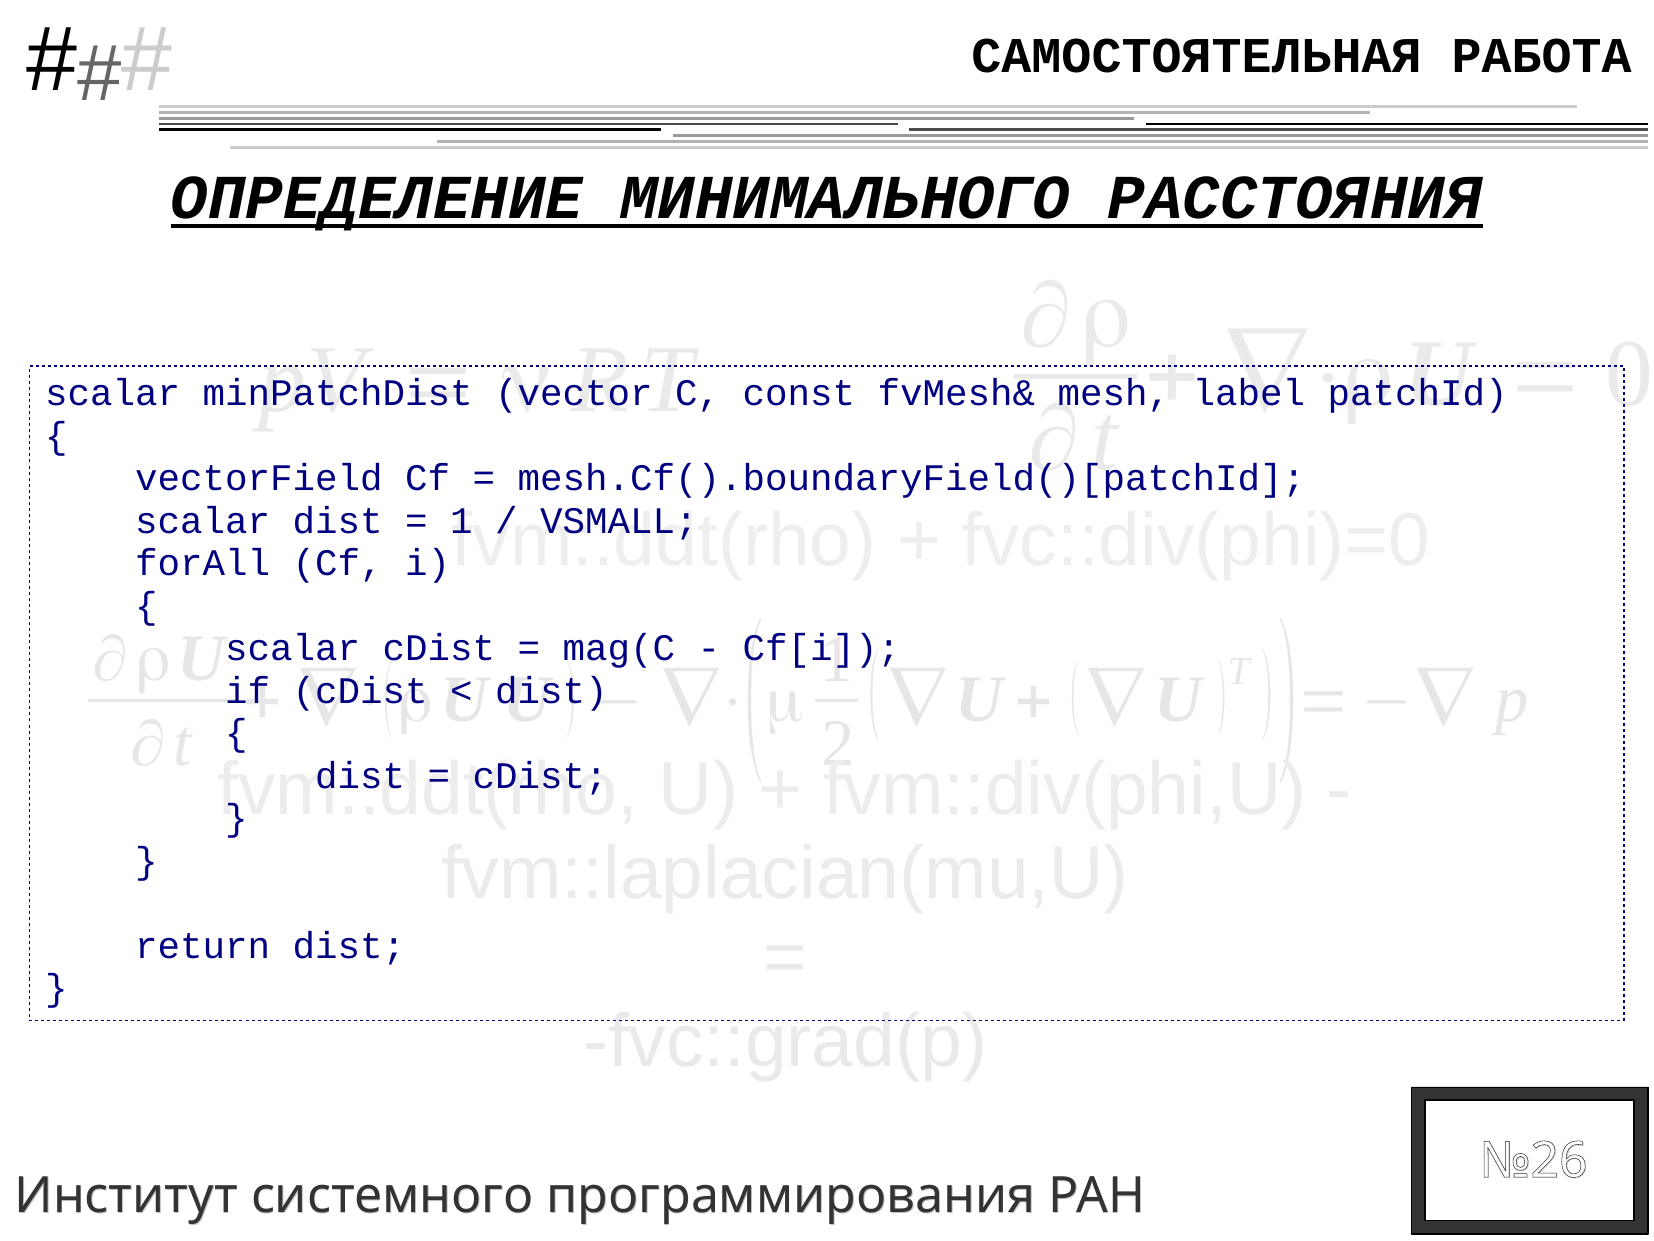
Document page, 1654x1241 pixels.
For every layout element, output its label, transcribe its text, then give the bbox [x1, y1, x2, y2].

title ОПРЕДЕЛЕНИЕ МИНИМАЛЬНОГО РАССТОЯНИЯ [0, 147, 1654, 257]
text_box scalar minPatchDist (vector C, const fvMesh& mesh, label patchId) { vectorField Cf = mesh.Cf().boundaryField()[patchId]; scalar dist = 1 / VSMALL; forAll (Cf, i) { scalar cDist = mag(C - Cf[i]); if (cDist < dist) { dist = cDist; } } return dist; } [29, 366, 1625, 1021]
